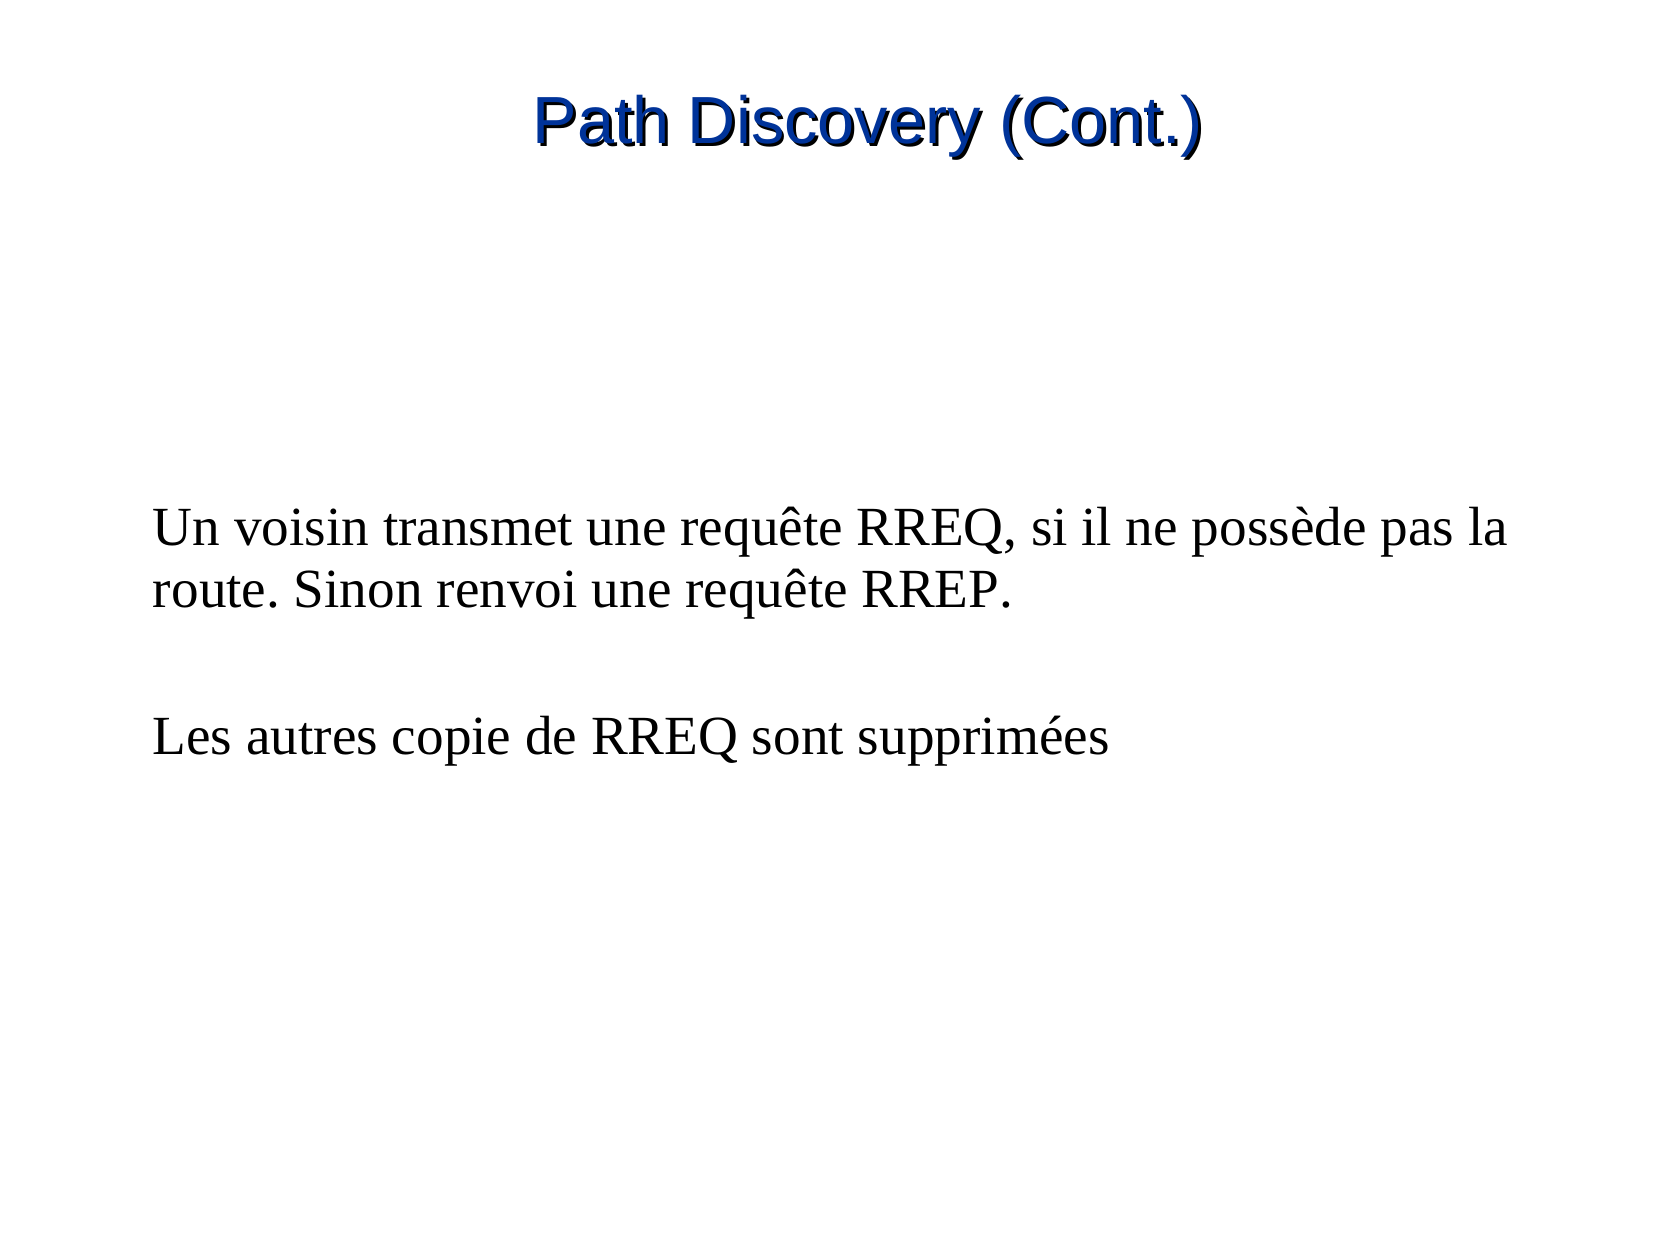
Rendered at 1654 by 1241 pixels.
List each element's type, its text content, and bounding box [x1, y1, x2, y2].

title Path Discovery (Cont.) [165, 54, 1571, 166]
subtitle Un voisin transmet une requête RREQ, si il ne possède pas la route. Sinon renvoi une requête RREP. Les autres copie de RREQ sont supprimées [137, 220, 1571, 1117]
